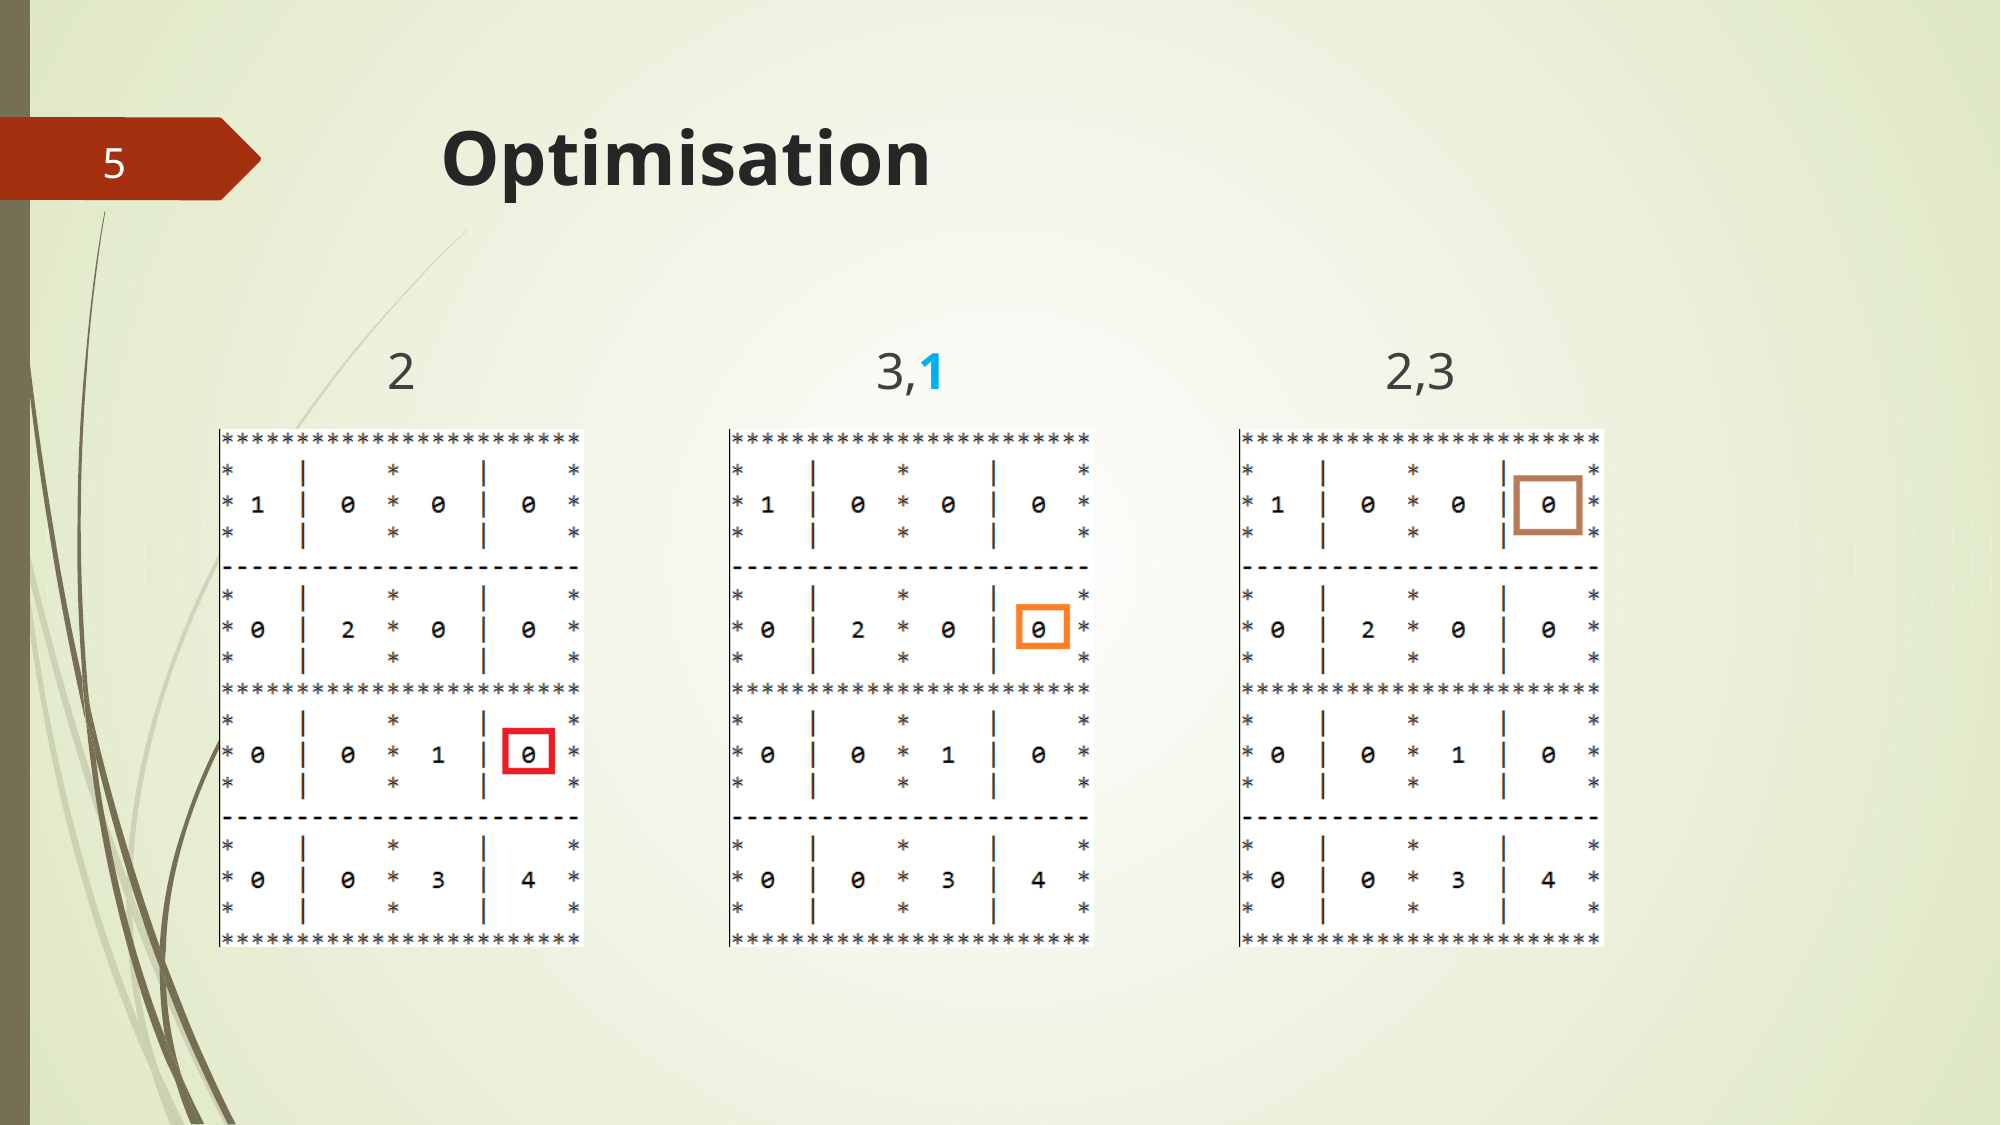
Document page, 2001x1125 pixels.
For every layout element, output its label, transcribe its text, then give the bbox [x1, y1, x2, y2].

picture [1239, 429, 1604, 947]
picture [219, 429, 584, 947]
list 3,1 [583, 312, 1092, 408]
text_box [87, 129, 216, 190]
list 2 [74, 312, 583, 408]
title Optimisation [425, 102, 1888, 313]
text_box 2,3 [1092, 312, 1749, 408]
picture [729, 429, 1094, 947]
